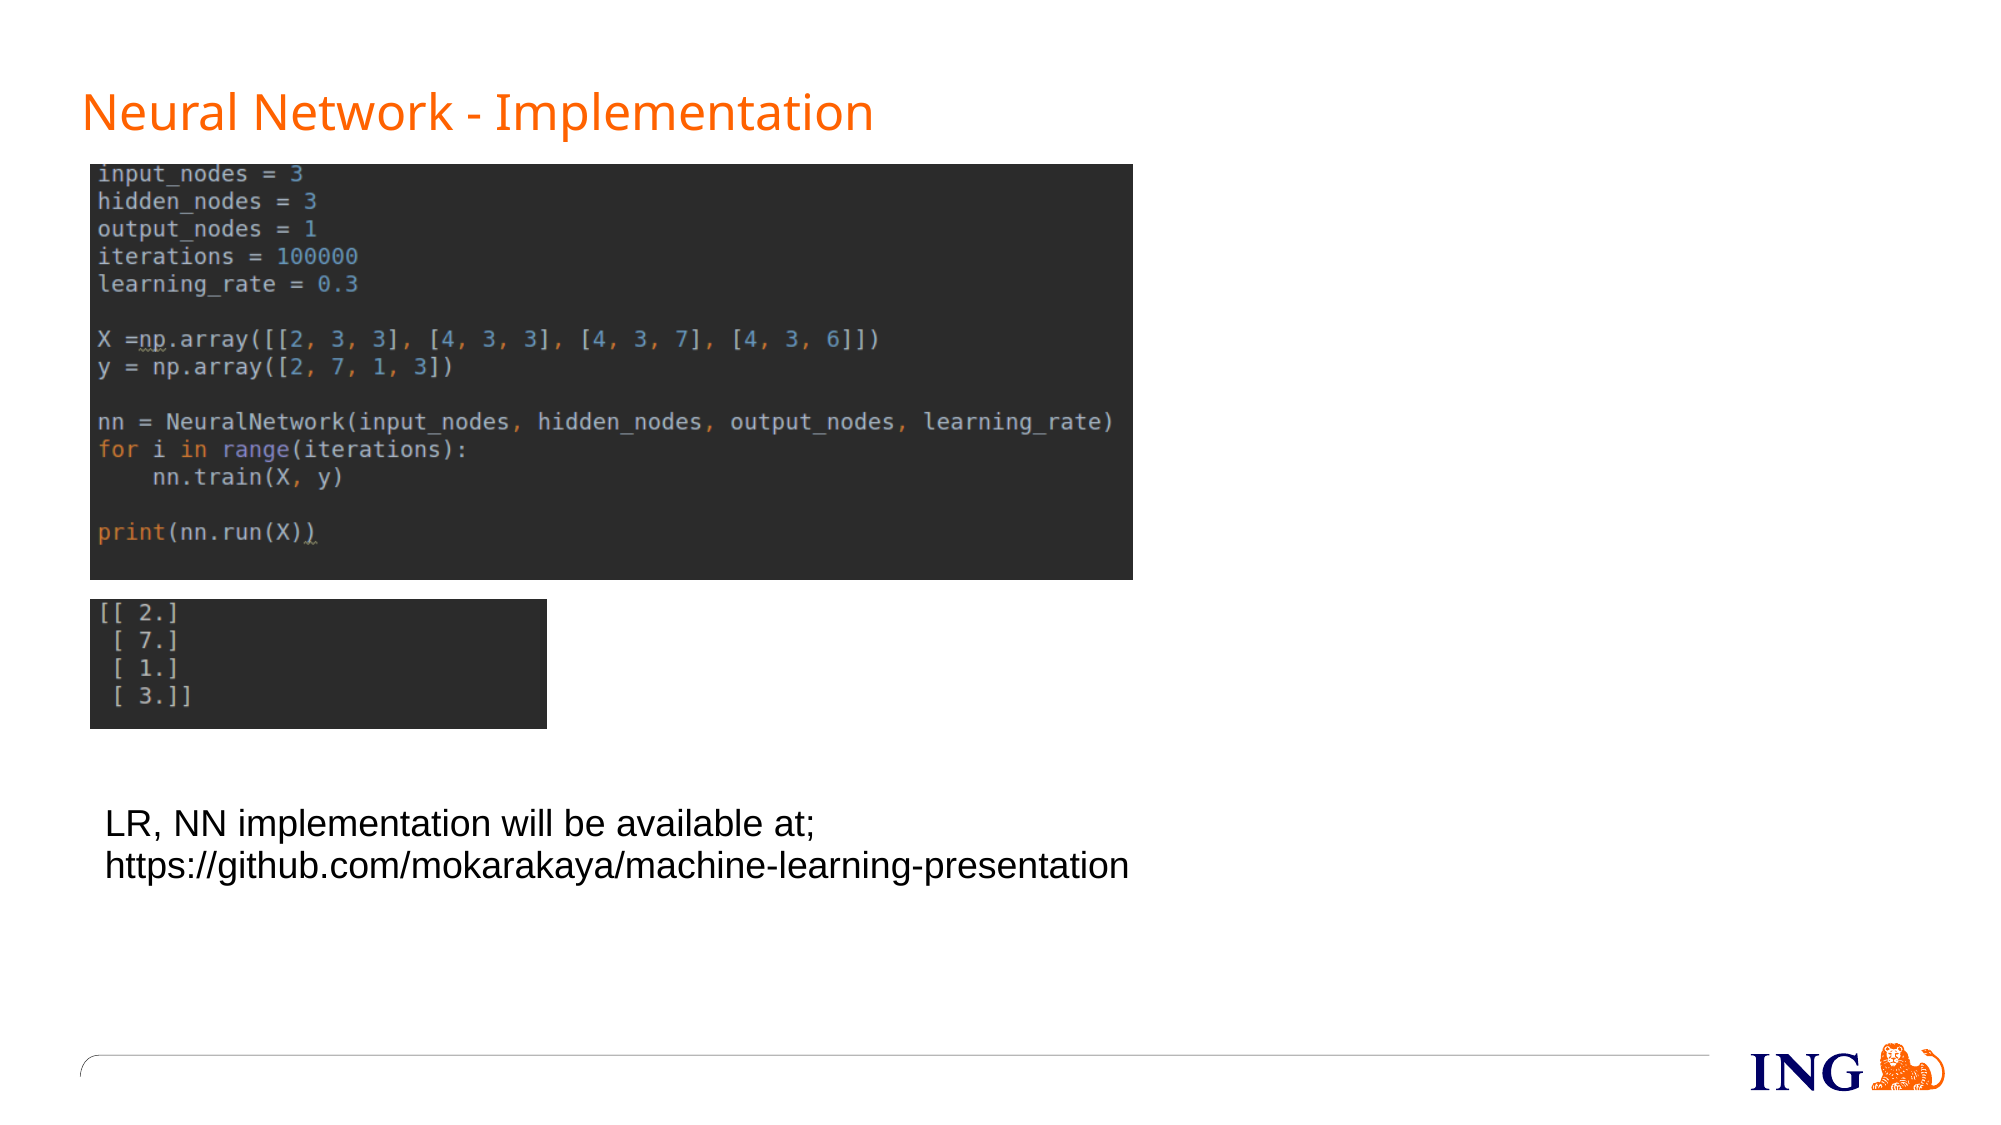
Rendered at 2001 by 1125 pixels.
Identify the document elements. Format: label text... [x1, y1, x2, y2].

picture [90, 599, 547, 729]
text_box LR, NN implementation will be available at; https://github.com/mokarakaya/machine-learning-presentation [90, 795, 1711, 894]
text_box Neural Network - Implementation [81, 84, 1936, 142]
picture [90, 164, 1133, 580]
